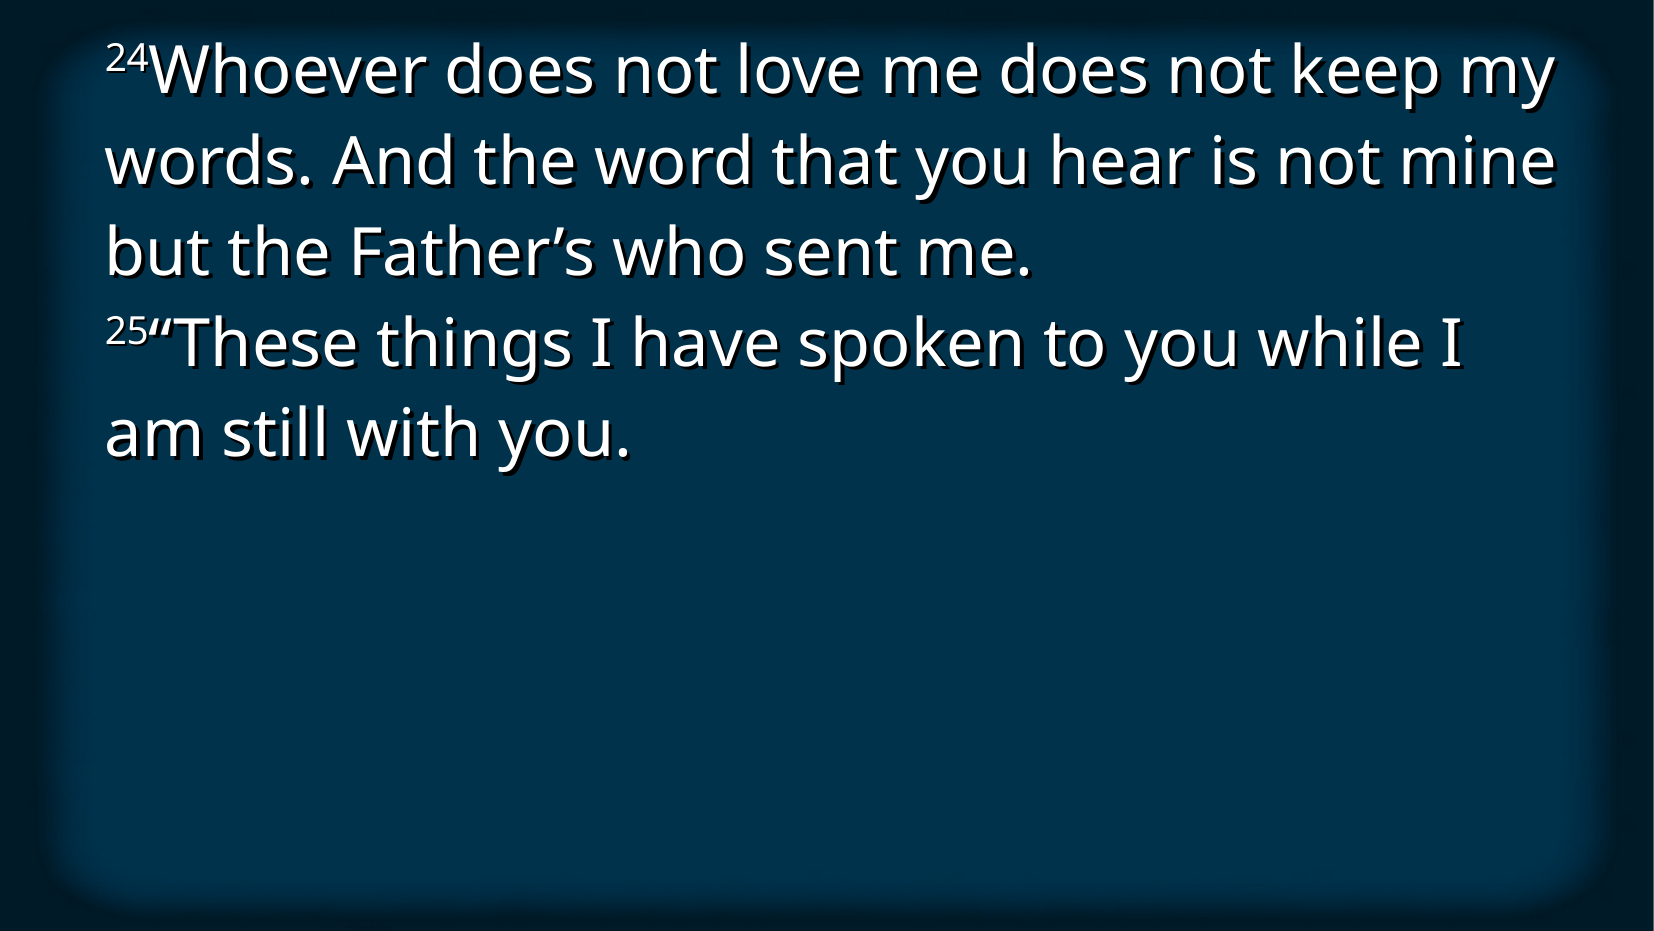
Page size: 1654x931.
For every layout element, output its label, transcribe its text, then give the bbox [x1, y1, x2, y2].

picture [0, 0, 1654, 931]
text_box 24Whoever does not love me does not keep my words. And the word that you hear is not mine but the Father’s who sent me. 25“These things I have spoken to you while I am still with you. [90, 15, 1576, 474]
